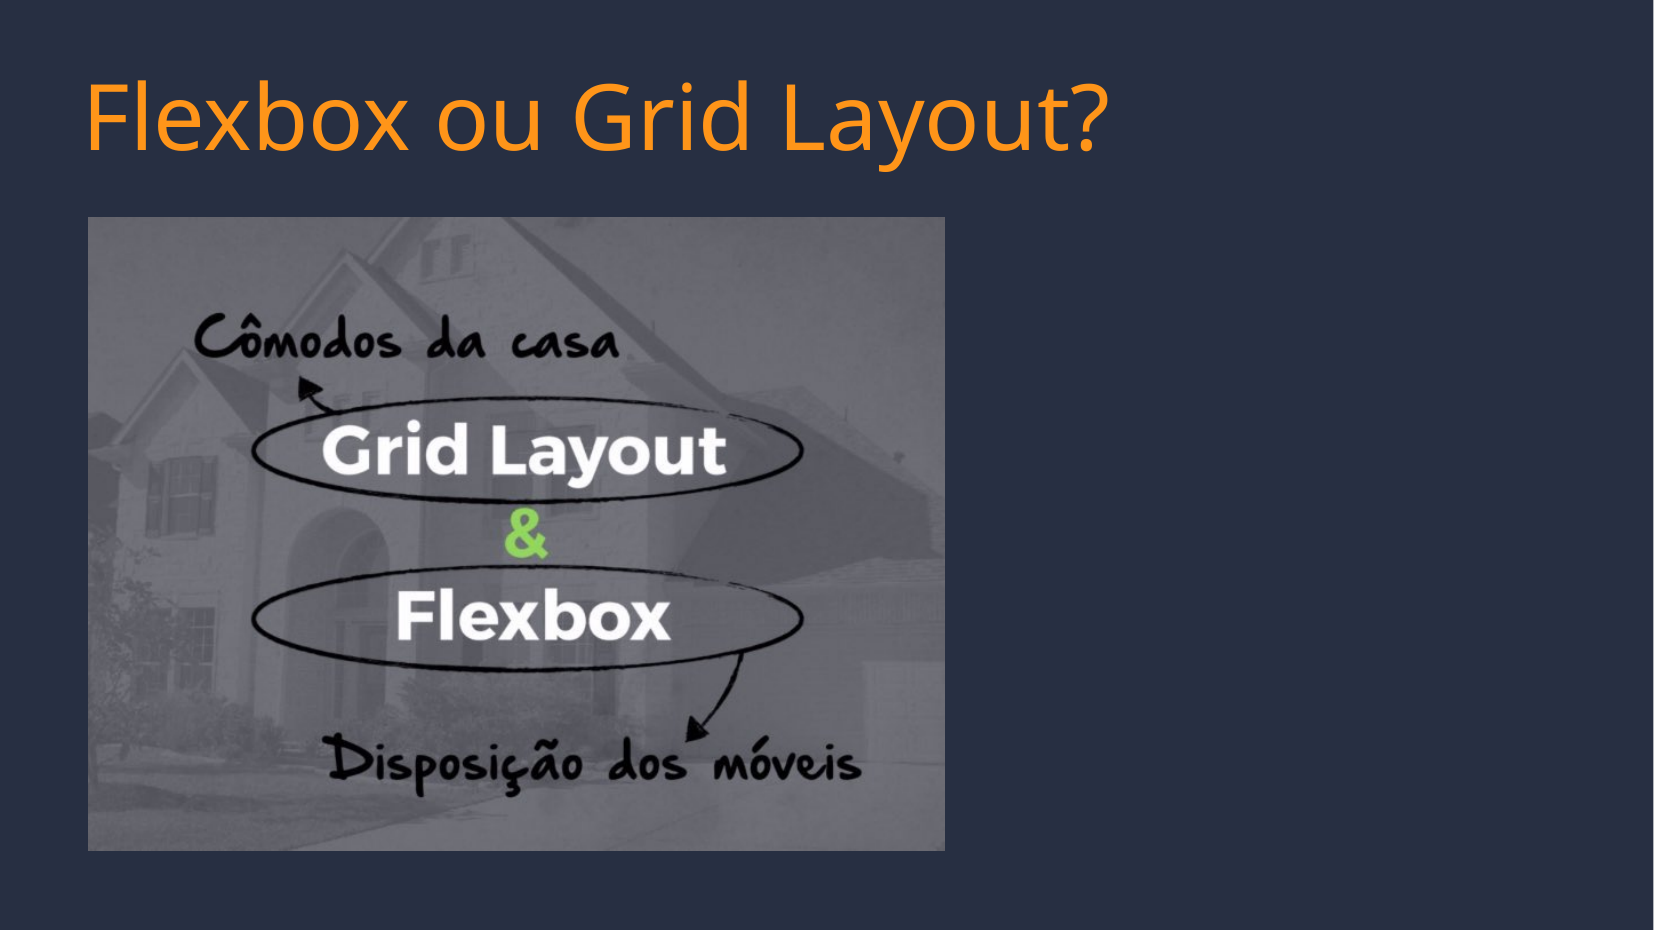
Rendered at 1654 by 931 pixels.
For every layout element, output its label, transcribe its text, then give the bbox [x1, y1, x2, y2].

title Flexbox ou Grid Layout? [82, 37, 1571, 193]
picture [88, 217, 945, 851]
